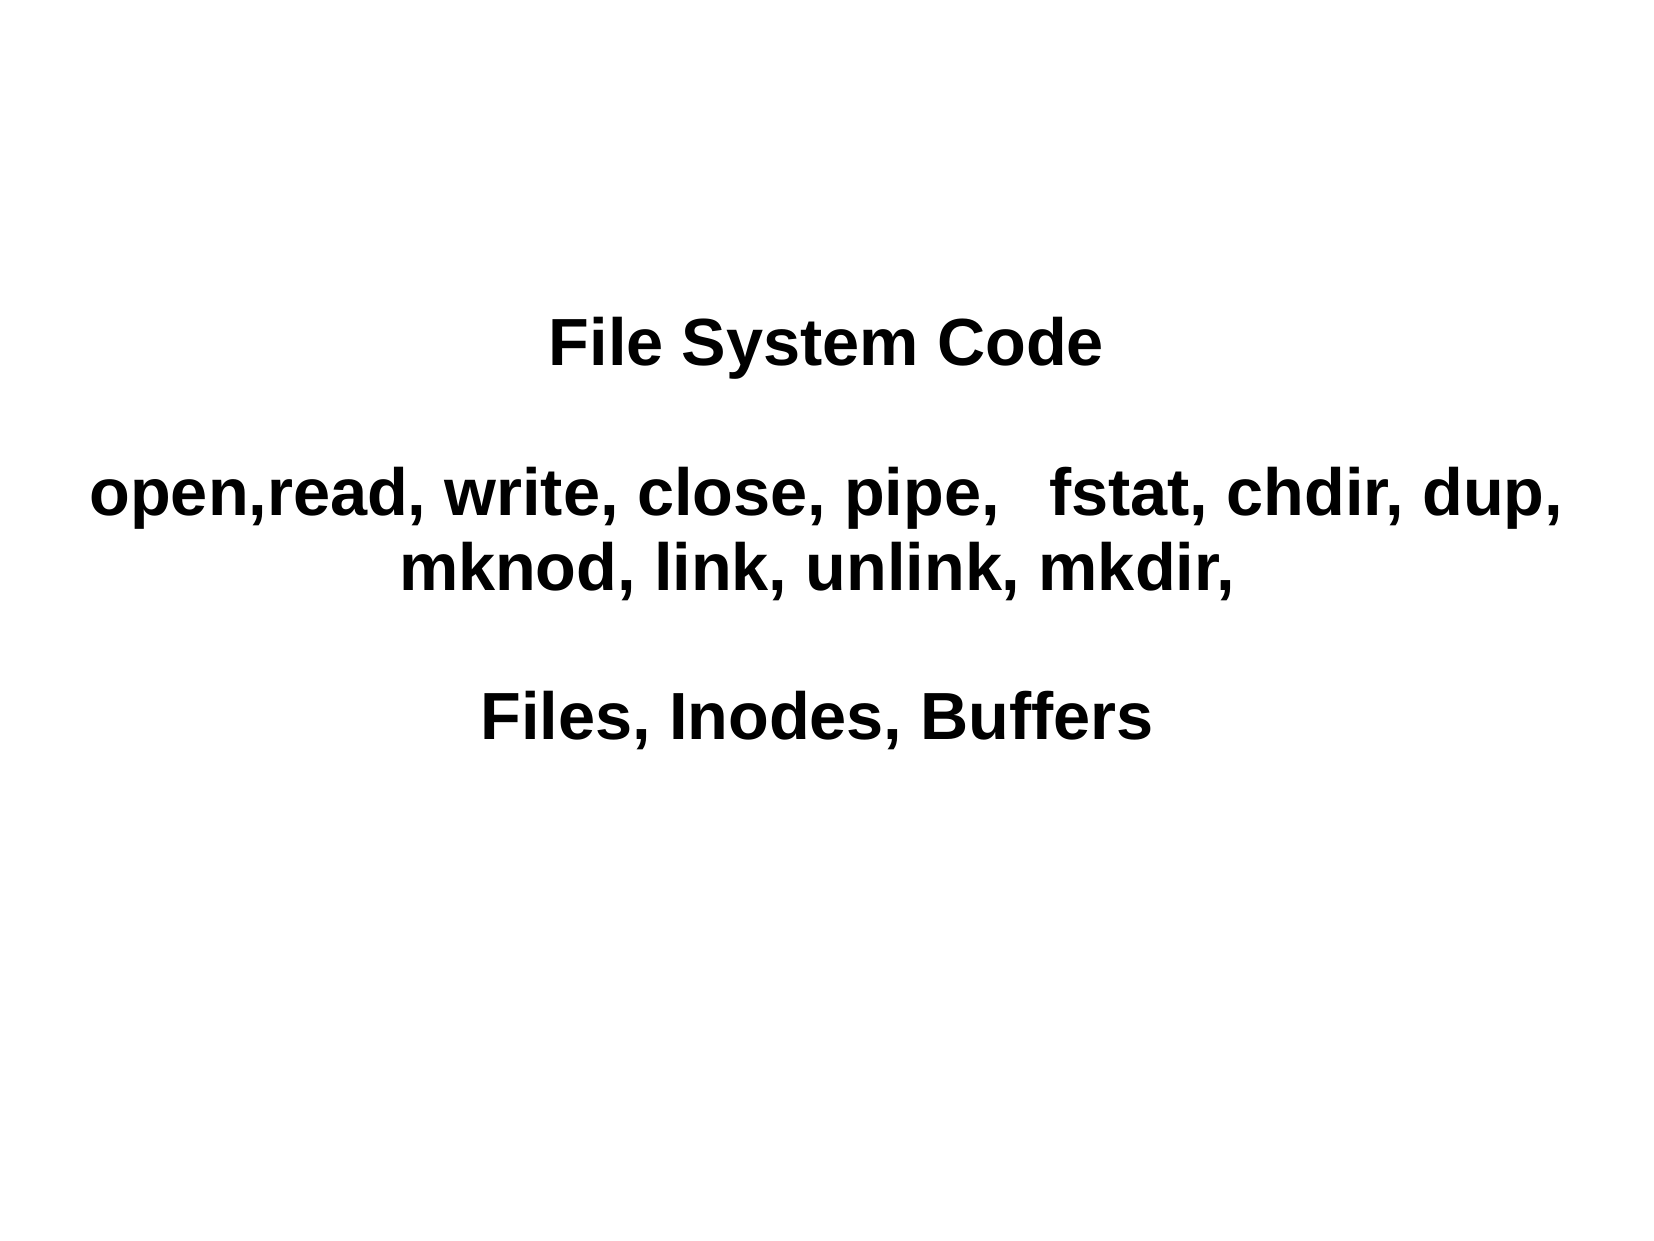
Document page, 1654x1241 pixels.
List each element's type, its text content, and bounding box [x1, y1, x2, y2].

subtitle File System Code open,read, write, close, pipe, fstat, chdir, dup, mknod, link, unlink, mkdir, Files, Inodes, Buffers [82, 49, 1571, 1010]
